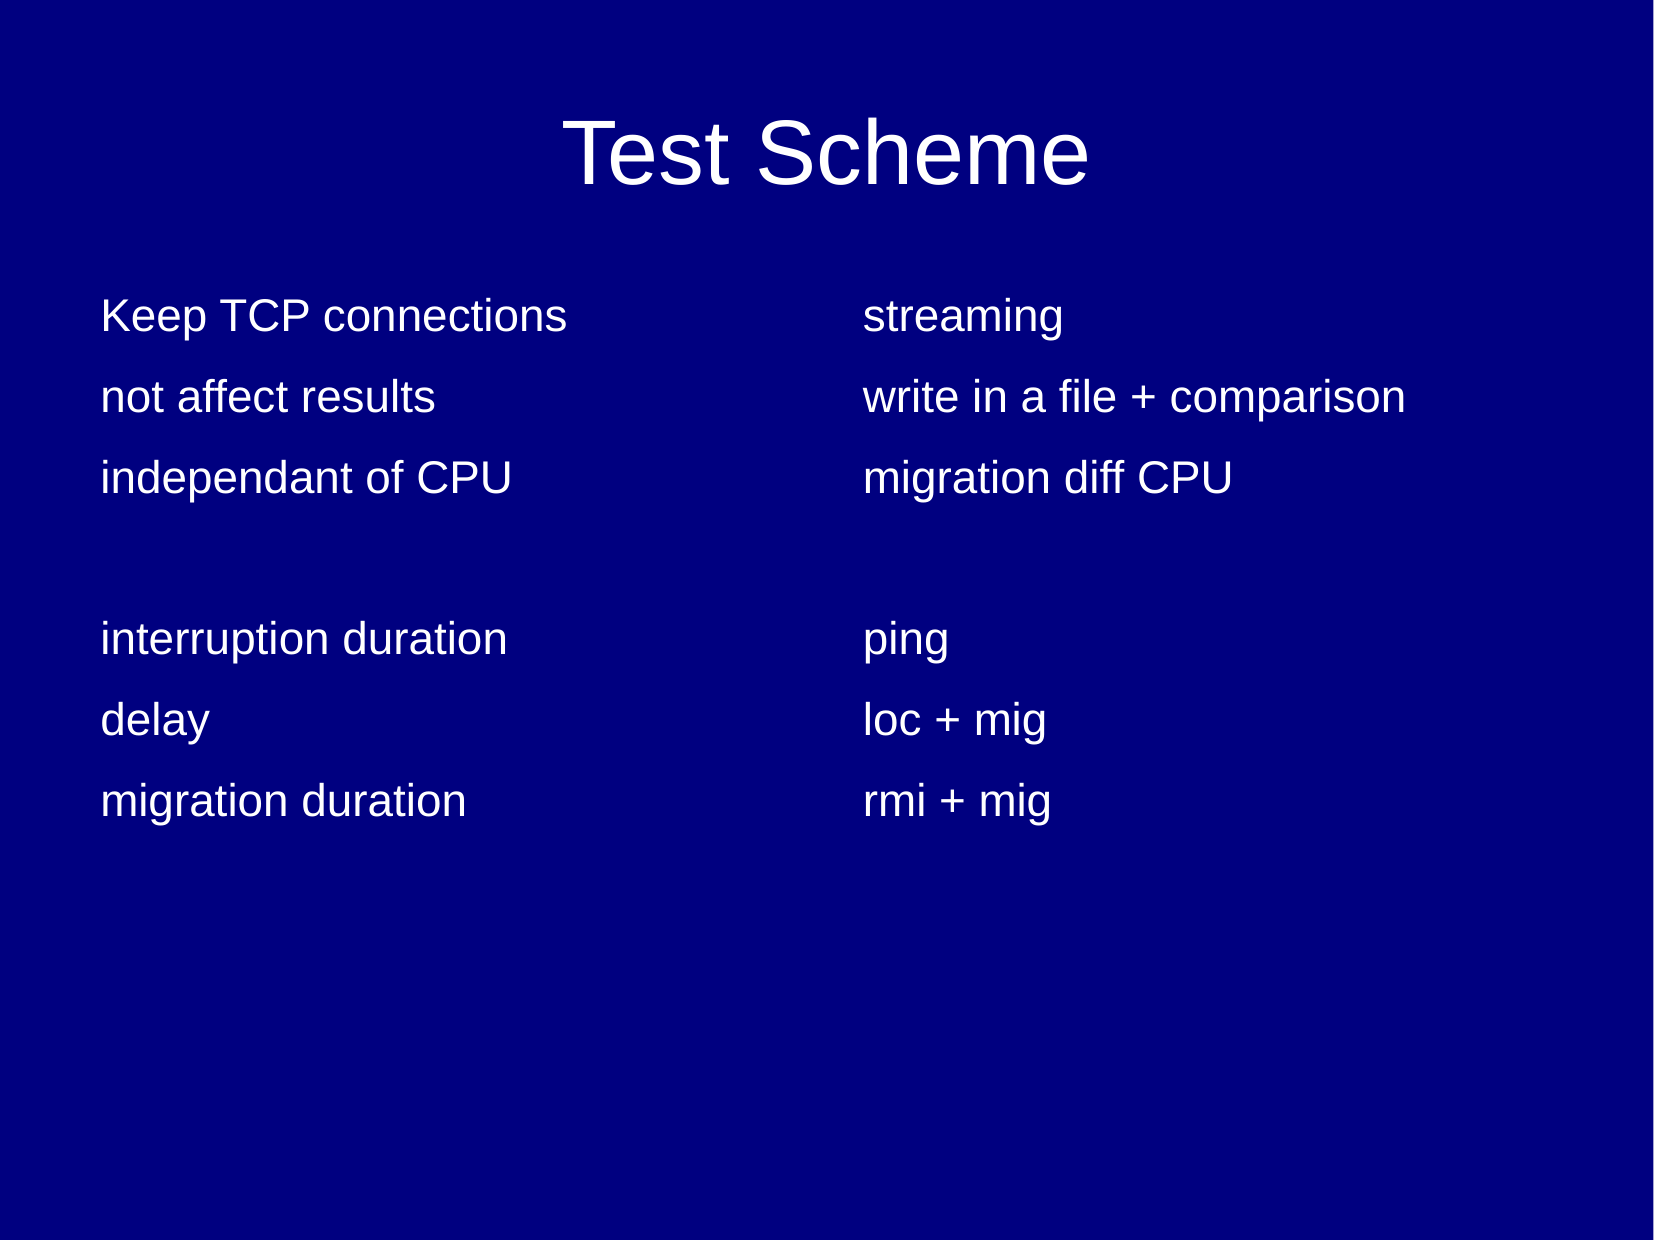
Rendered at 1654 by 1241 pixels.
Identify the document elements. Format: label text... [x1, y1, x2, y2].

list streaming write in a file + comparison migration diff CPU ping loc + mig rmi + mig [845, 290, 1572, 1094]
title Test Scheme [82, 49, 1571, 257]
list Keep TCP connections not affect results independant of CPU interruption duration delay migration duration [82, 290, 809, 1094]
